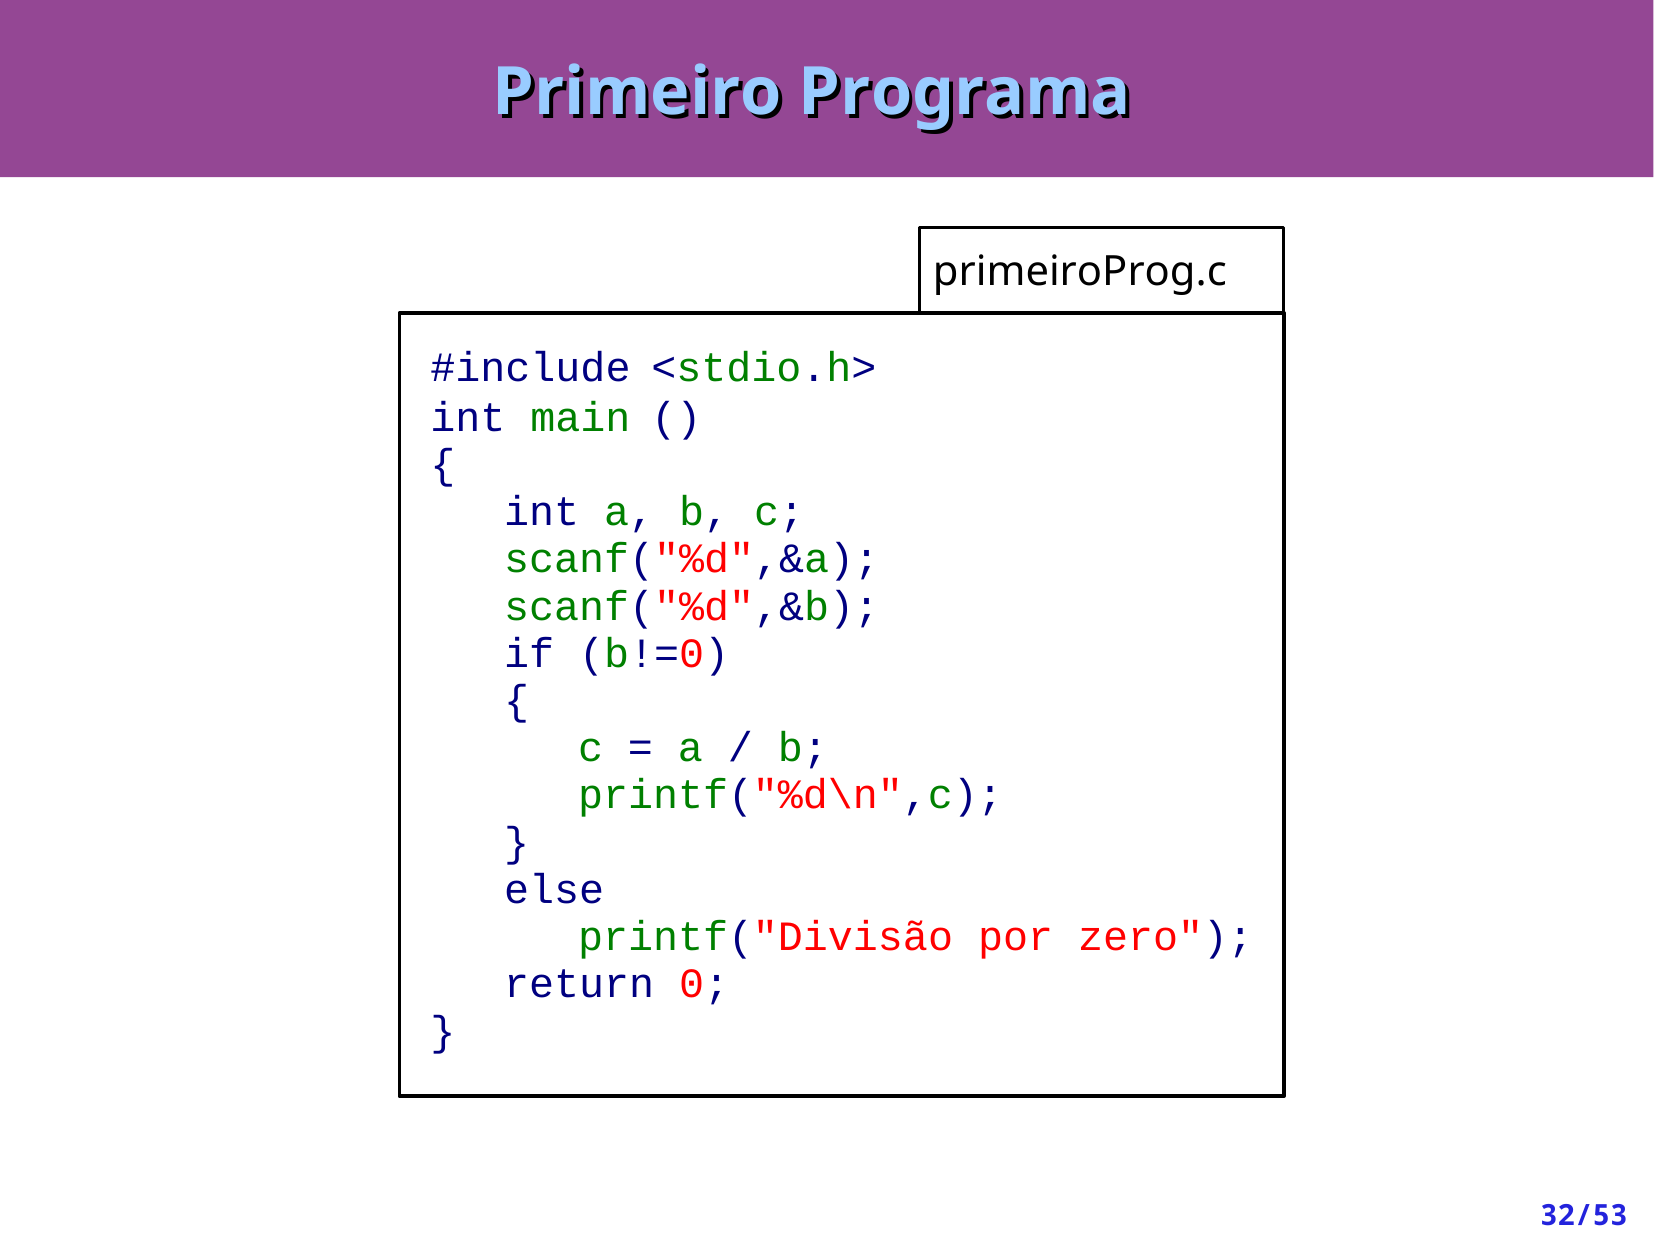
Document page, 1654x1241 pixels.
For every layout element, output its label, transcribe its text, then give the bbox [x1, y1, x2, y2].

title Primeiro Programa [0, 0, 1654, 178]
text_box primeiroProg.c [919, 227, 1284, 314]
text_box #include <stdio.h> int main () { int a, b, c; scanf("%d",&a); scanf("%d",&b); if (b!=0) { c = a / b; printf("%d\n",c); } else printf("Divisão por zero"); return 0; } [399, 312, 1285, 1097]
